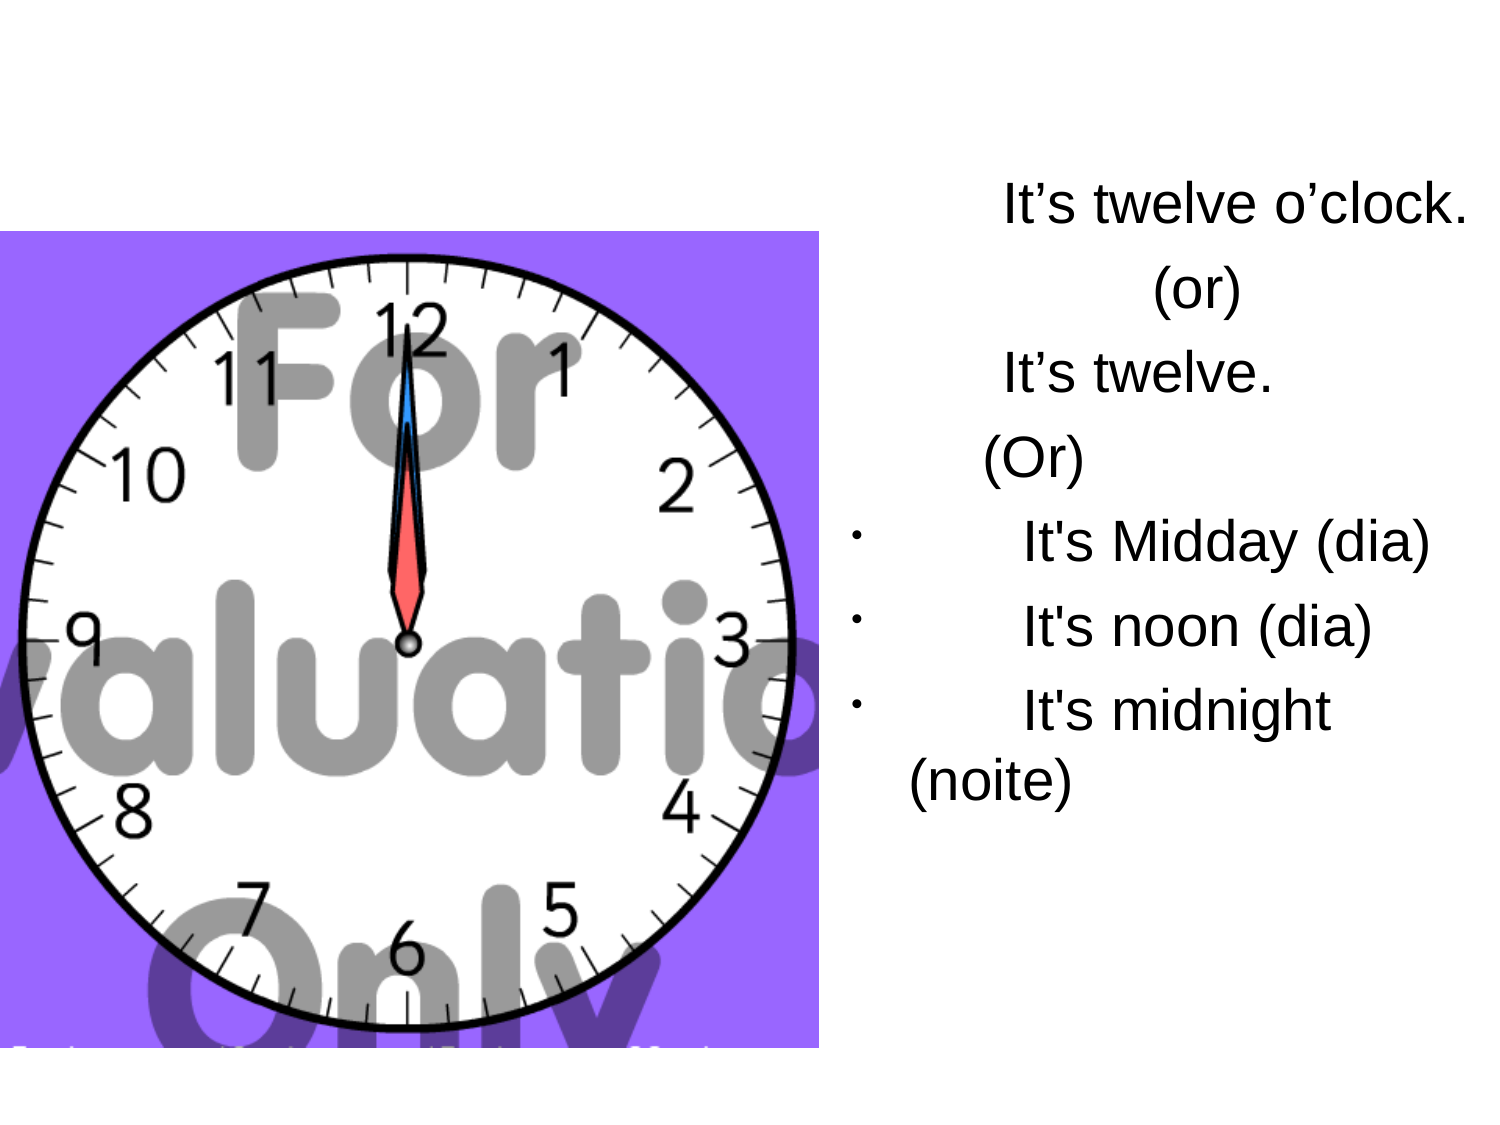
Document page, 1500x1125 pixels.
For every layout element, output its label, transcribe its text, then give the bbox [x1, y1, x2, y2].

list It’s twelve o’clock. (or) It’s twelve. (Or) It's Midday (dia) It's noon (dia) It's midnight (noite) [837, 157, 1500, 1125]
picture [0, 231, 819, 1048]
